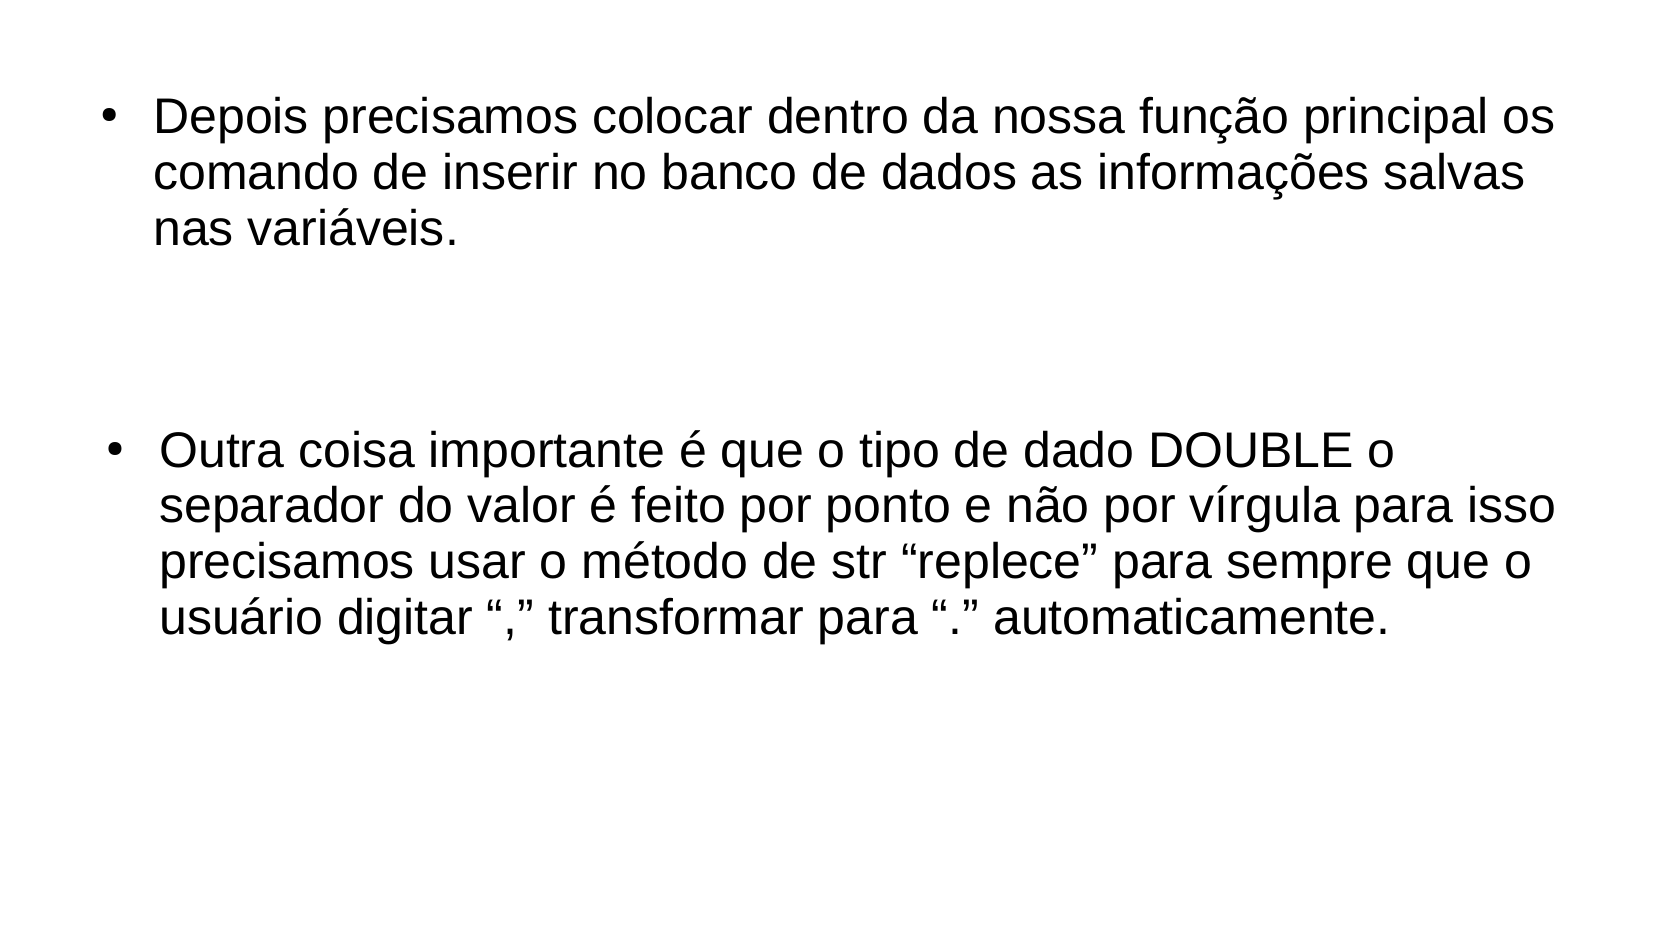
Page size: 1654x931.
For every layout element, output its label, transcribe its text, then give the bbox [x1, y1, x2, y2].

list Depois precisamos colocar dentro da nossa função principal os comando de inserir no banco de dados as informações salvas nas variáveis. [82, 88, 1571, 346]
list Outra coisa importante é que o tipo de dado DOUBLE o separador do valor é feito por ponto e não por vírgula para isso precisamos usar o método de str “replece” para sempre que o usuário digitar “,” transformar para “.” automaticamente. [88, 421, 1577, 680]
